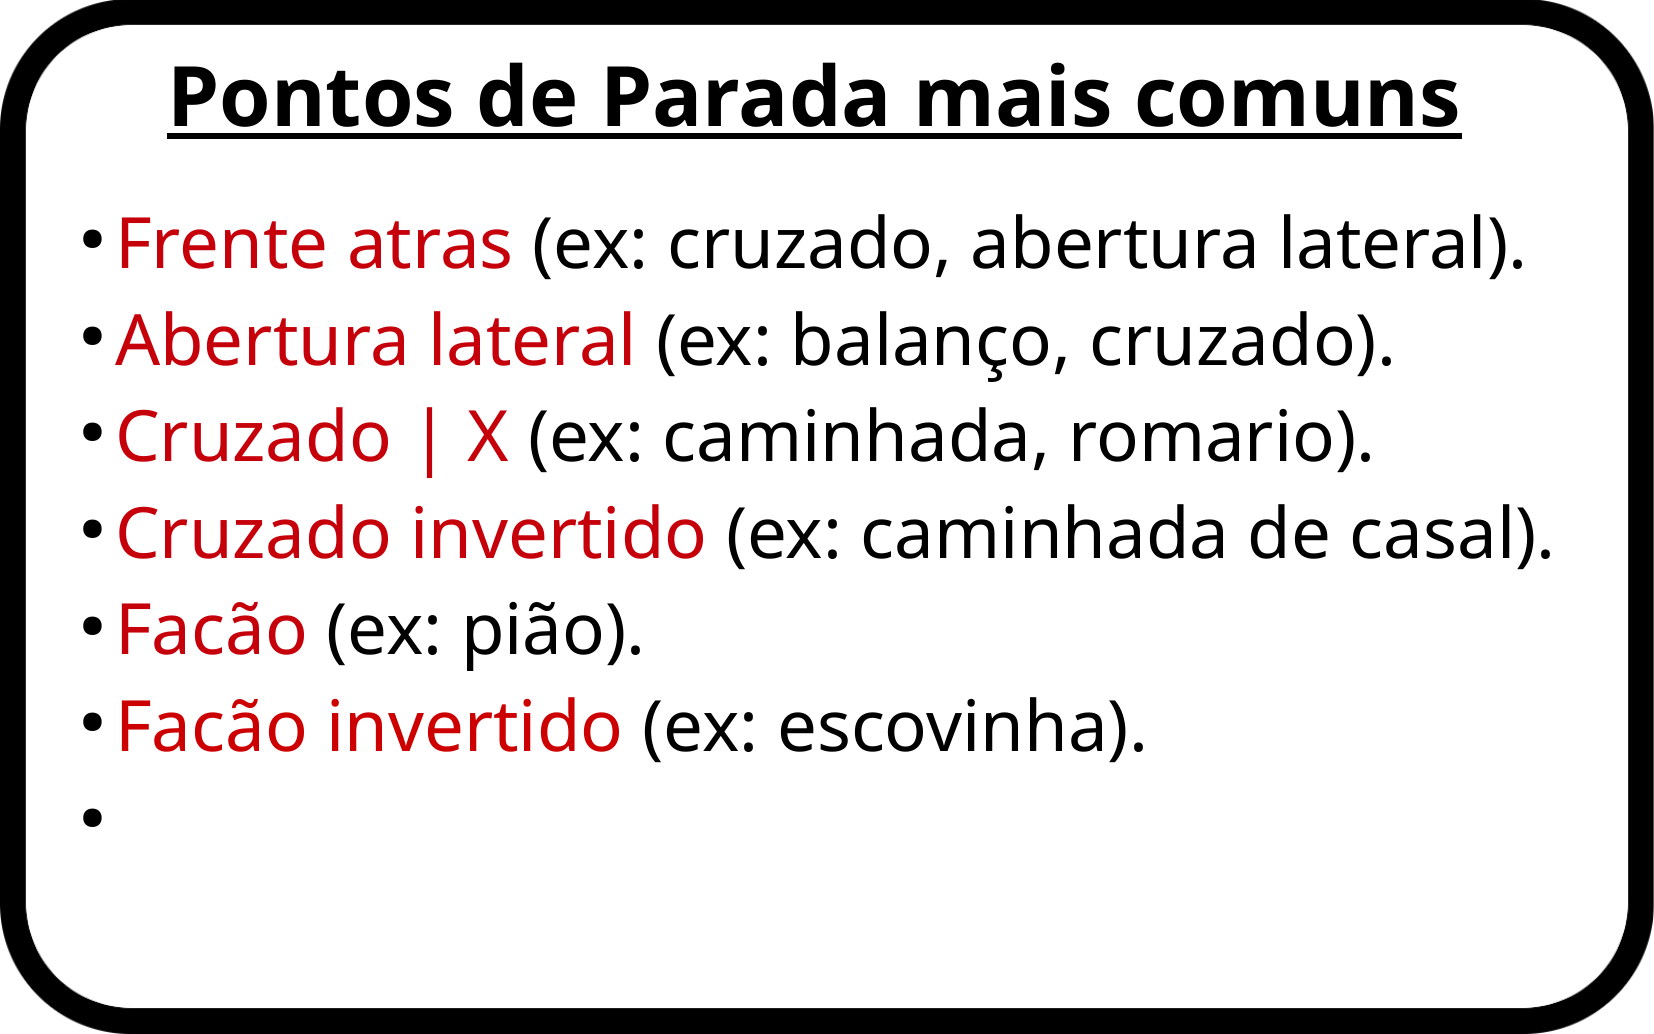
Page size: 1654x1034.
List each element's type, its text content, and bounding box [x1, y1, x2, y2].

subtitle Frente atras (ex: cruzado, abertura lateral). Abertura lateral (ex: balanço, cruzado). Cruzado | X (ex: caminhada, romario). Cruzado invertido (ex: caminhada de casal). Facão (ex: pião). Facão invertido (ex: escovinha). [35, 141, 1583, 1017]
title Pontos de Parada mais comuns [70, 35, 1560, 141]
picture [0, 0, 1654, 1034]
